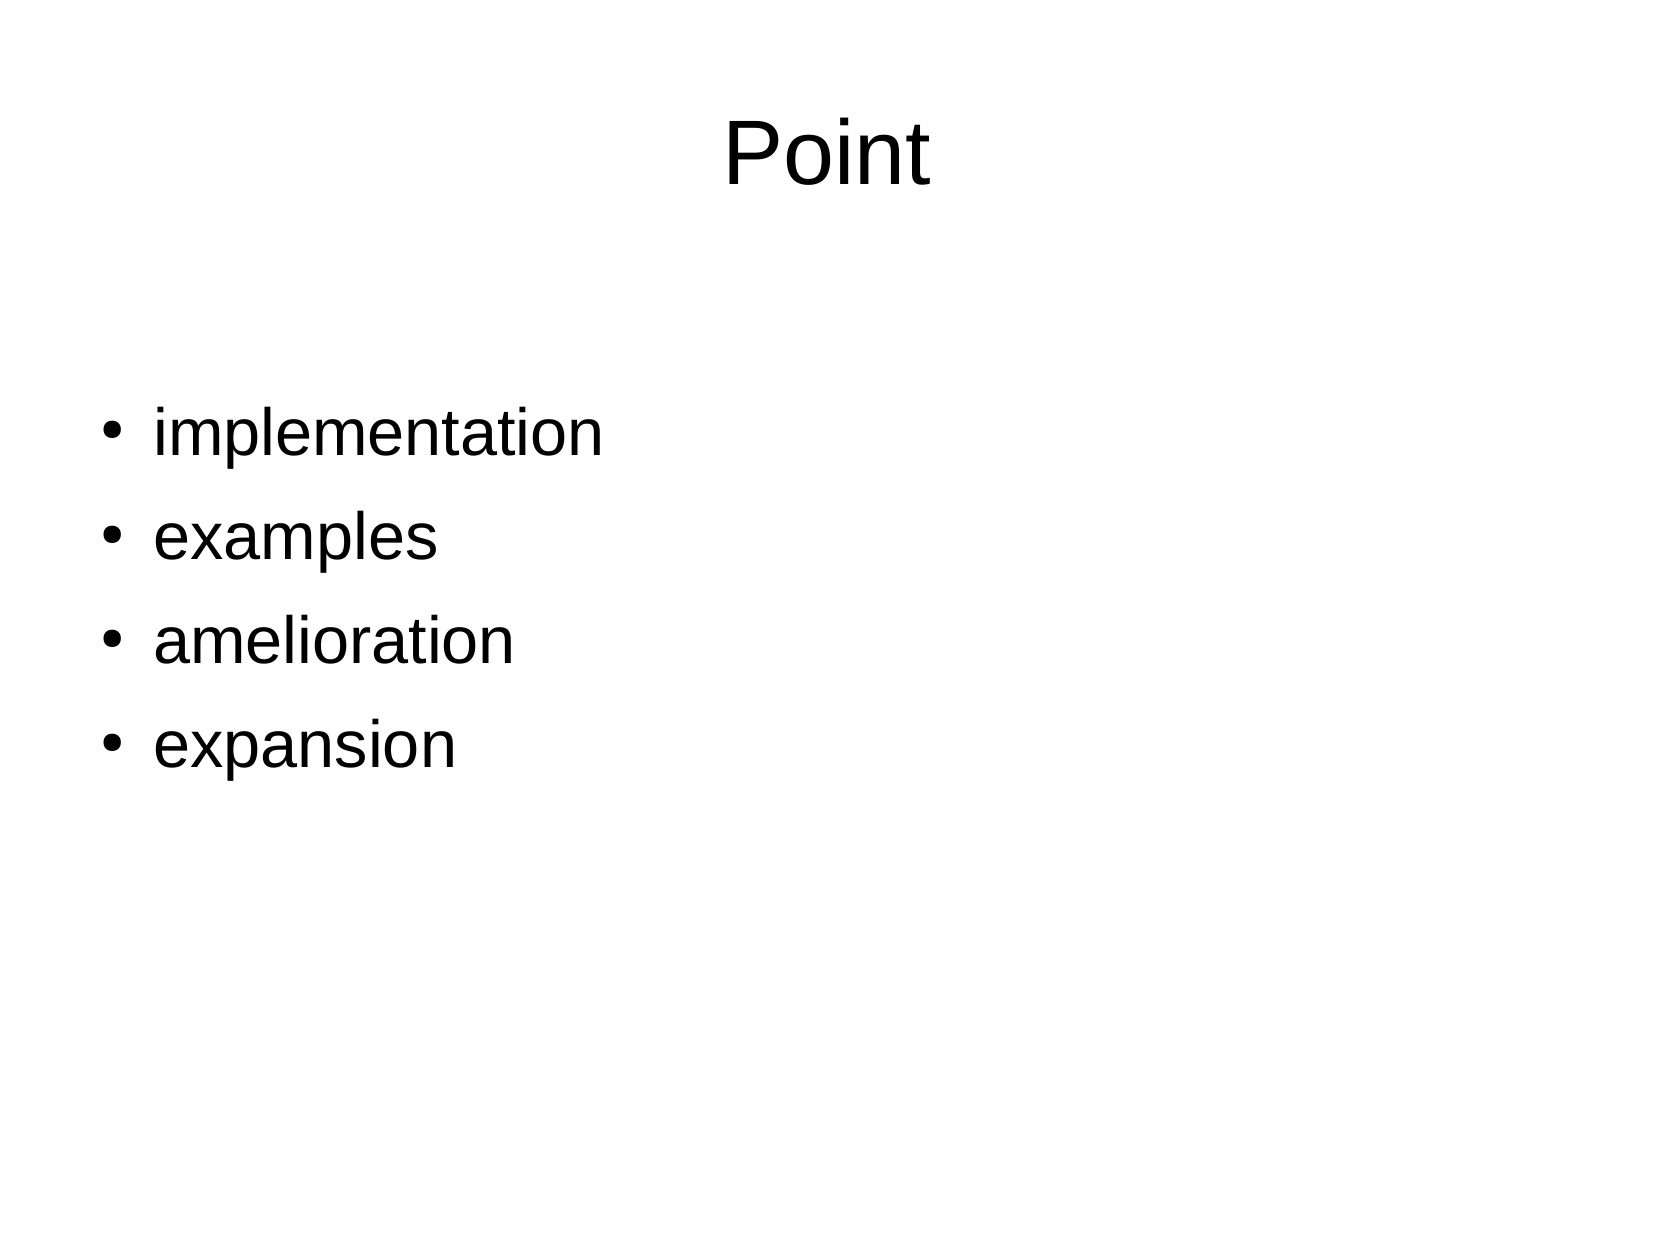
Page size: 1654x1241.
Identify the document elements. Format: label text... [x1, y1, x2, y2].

list implementation examples amelioration expansion [82, 290, 1571, 1010]
title Point [82, 49, 1571, 257]
